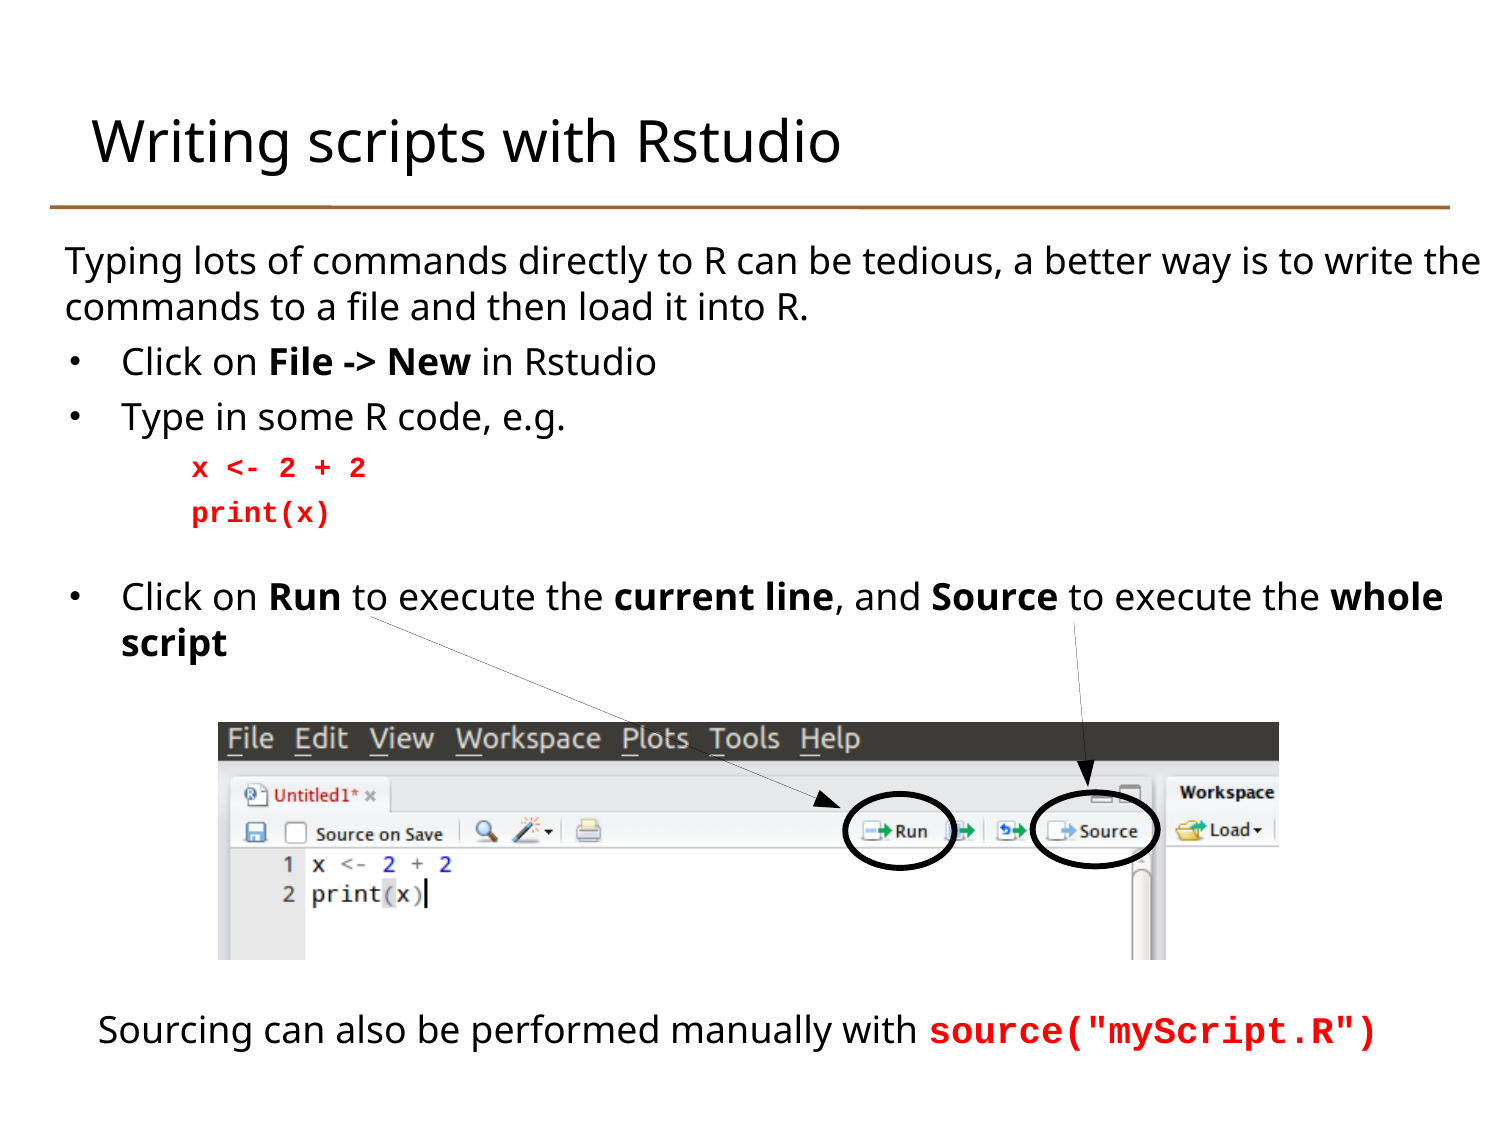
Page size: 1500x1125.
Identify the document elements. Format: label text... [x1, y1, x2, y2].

picture [218, 722, 1279, 960]
text_box Writing scripts with Rstudio [74, 36, 1425, 236]
text_box Typing lots of commands directly to R can be tedious, a better way is to write the commands to a file and then load it into R. Click on File -> New in Rstudio Type in some R code, e.g. x <- 2 + 2 print(x) Click on Run to execute the current line, and Source to execute the whole script Sourcing can also be performed manually with source("myScript.R") [11, 236, 1489, 1064]
